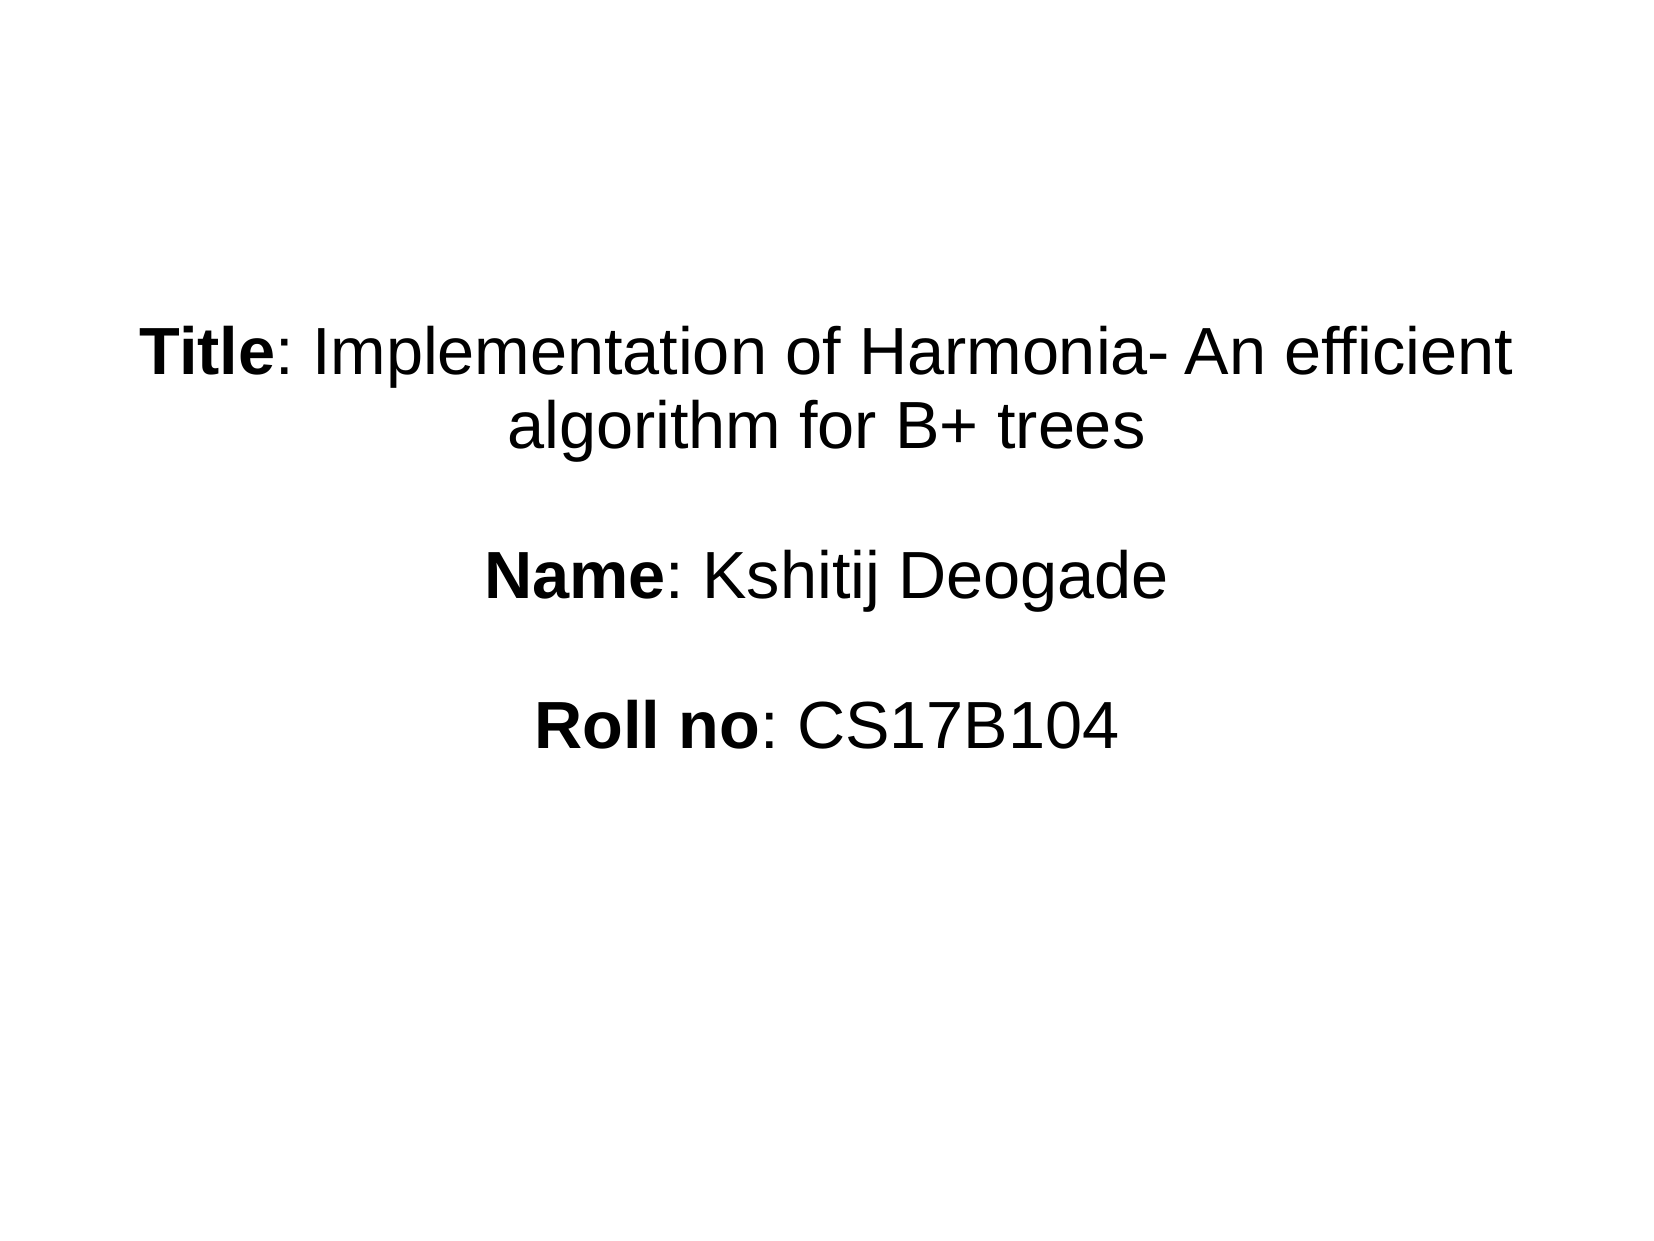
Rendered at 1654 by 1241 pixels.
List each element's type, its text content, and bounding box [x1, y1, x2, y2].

subtitle Title: Implementation of Harmonia- An efficient algorithm for B+ trees Name: Kshitij Deogade Roll no: CS17B104 [82, 178, 1571, 898]
